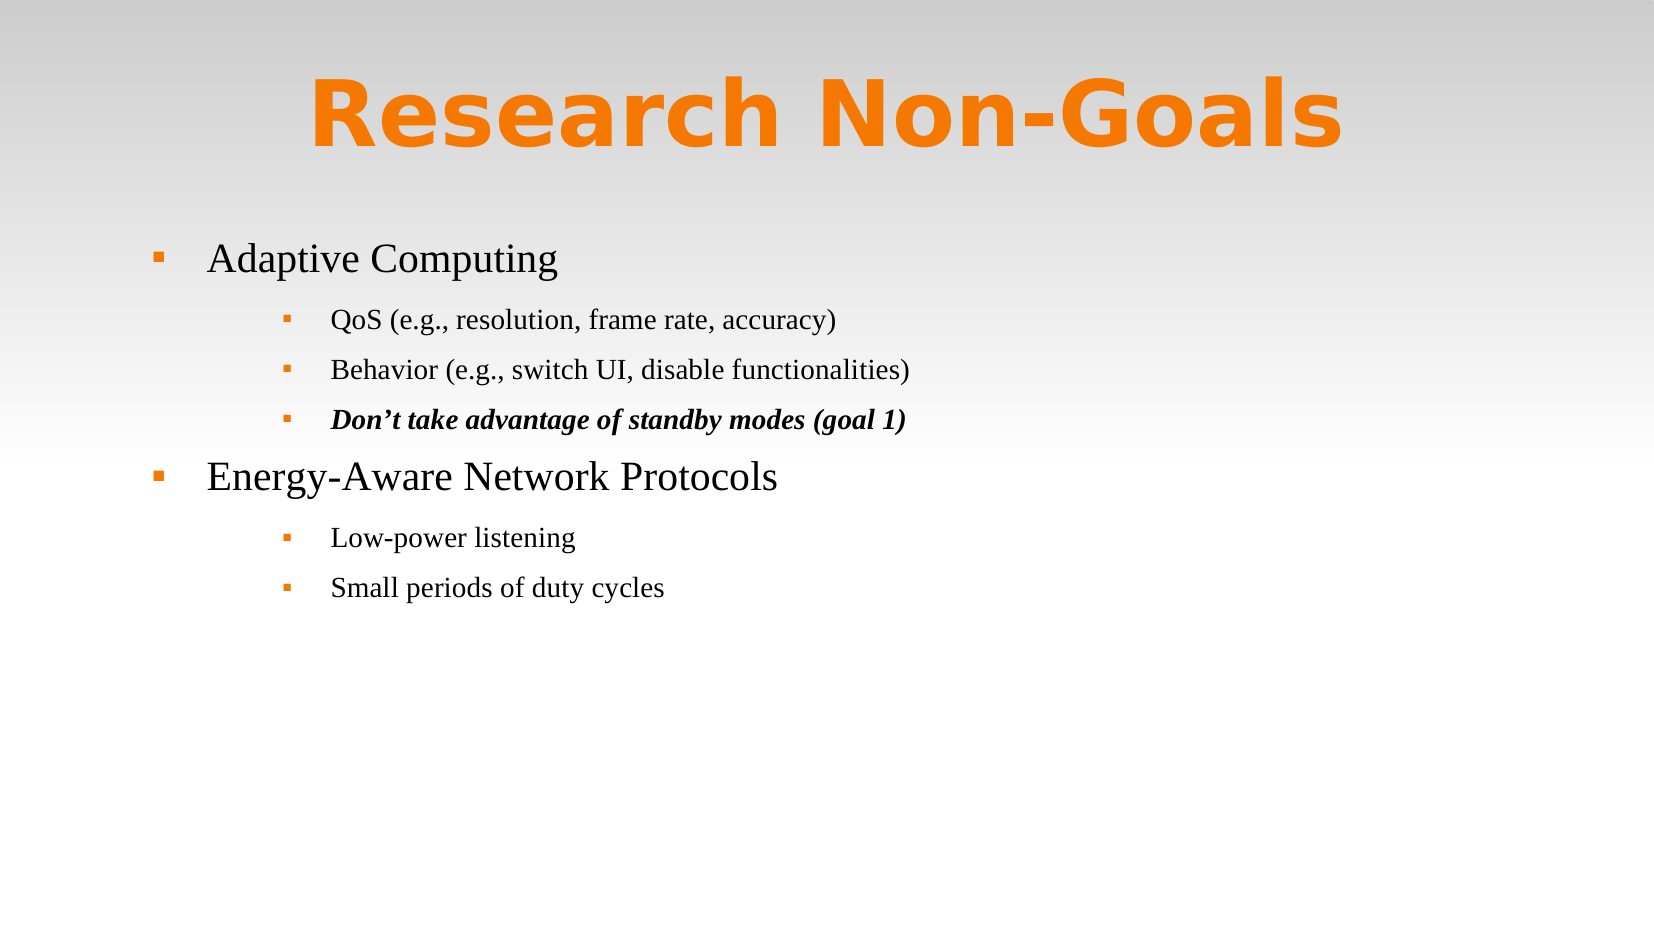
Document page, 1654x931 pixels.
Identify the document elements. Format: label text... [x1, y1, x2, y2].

list Adaptive Computing QoS (e.g., resolution, frame rate, accuracy) Behavior (e.g., switch UI, disable functionalities) Don’t take advantage of standby modes (goal 1) Energy-Aware Network Protocols Low-power listening Small periods of duty cycles [82, 235, 1538, 931]
title Research Non-Goals [82, 37, 1571, 193]
